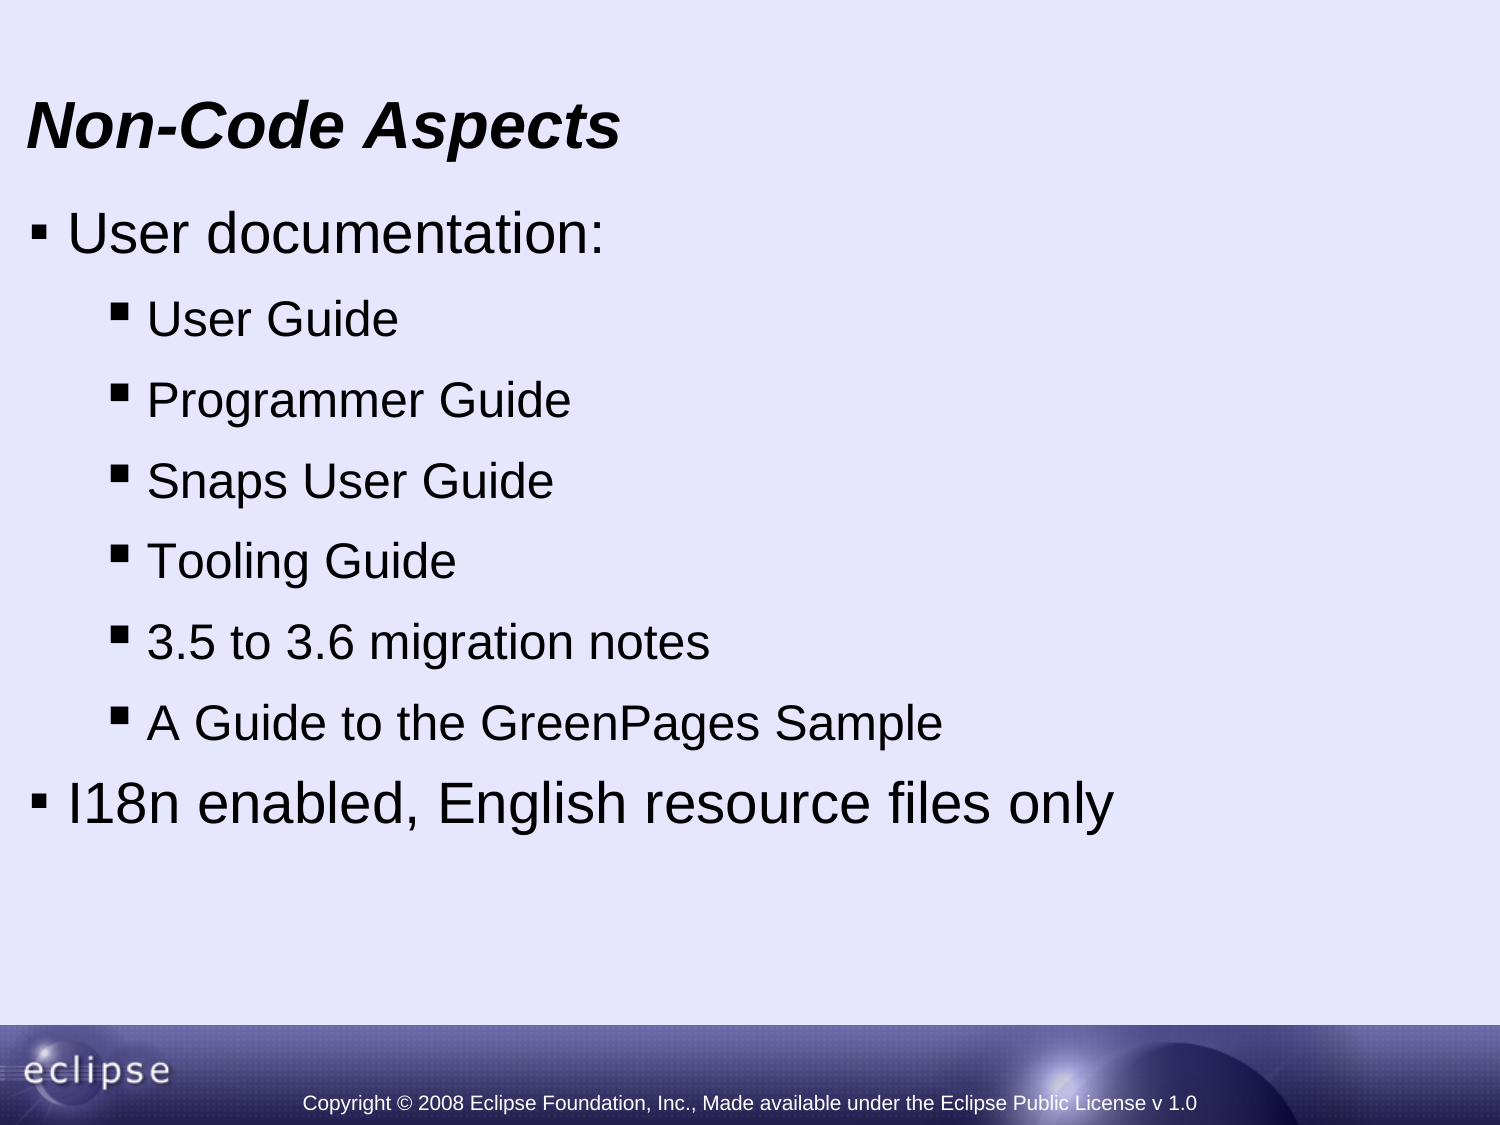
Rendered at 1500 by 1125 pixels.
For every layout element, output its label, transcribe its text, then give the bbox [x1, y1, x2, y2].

list User documentation: User Guide Programmer Guide Snaps User Guide Tooling Guide 3.5 to 3.6 migration notes A Guide to the GreenPages Sample I18n enabled, English resource files only [29, 200, 1455, 1034]
picture [0, 1025, 1500, 1125]
title Non-Code Aspects [26, 84, 1474, 172]
